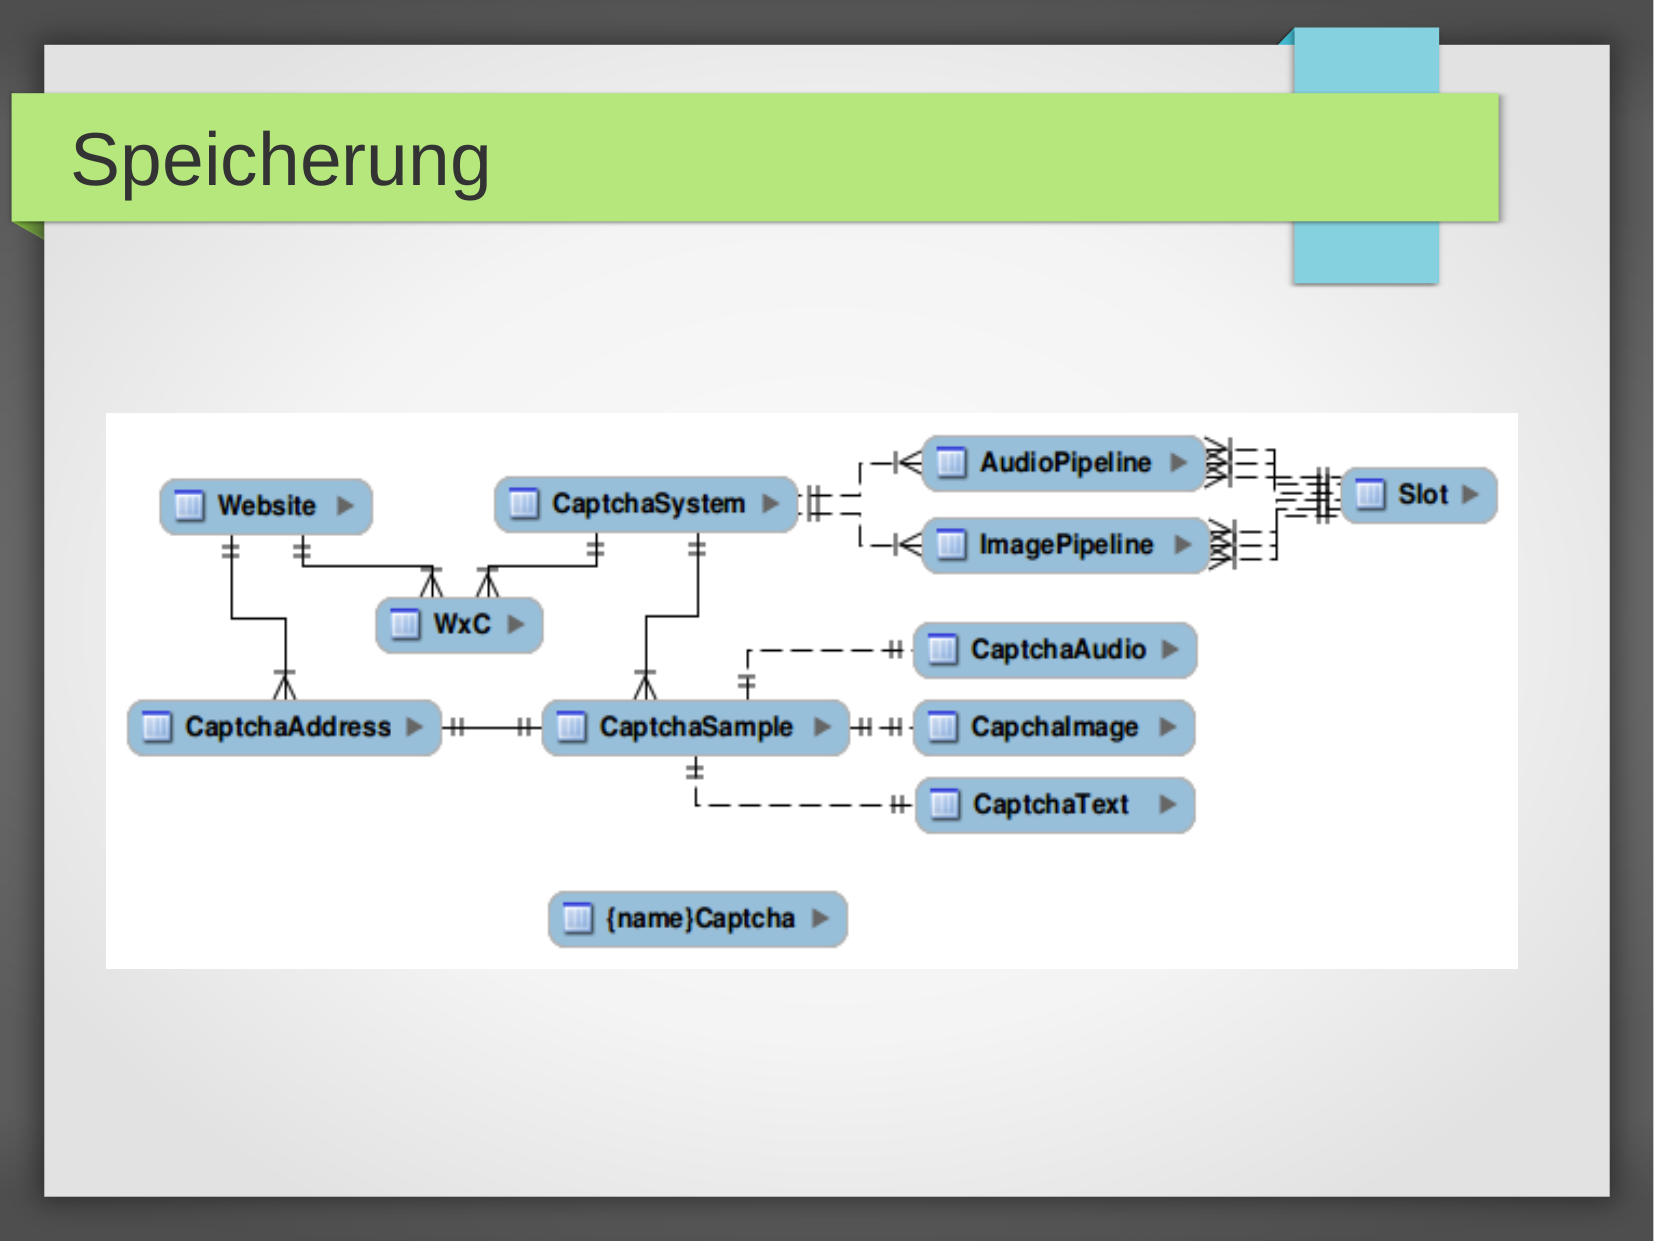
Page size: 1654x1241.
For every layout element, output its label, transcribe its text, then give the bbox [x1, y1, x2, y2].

title Speicherung [70, 106, 1229, 213]
picture [0, 0, 1654, 1241]
subtitle [82, 343, 1538, 1063]
